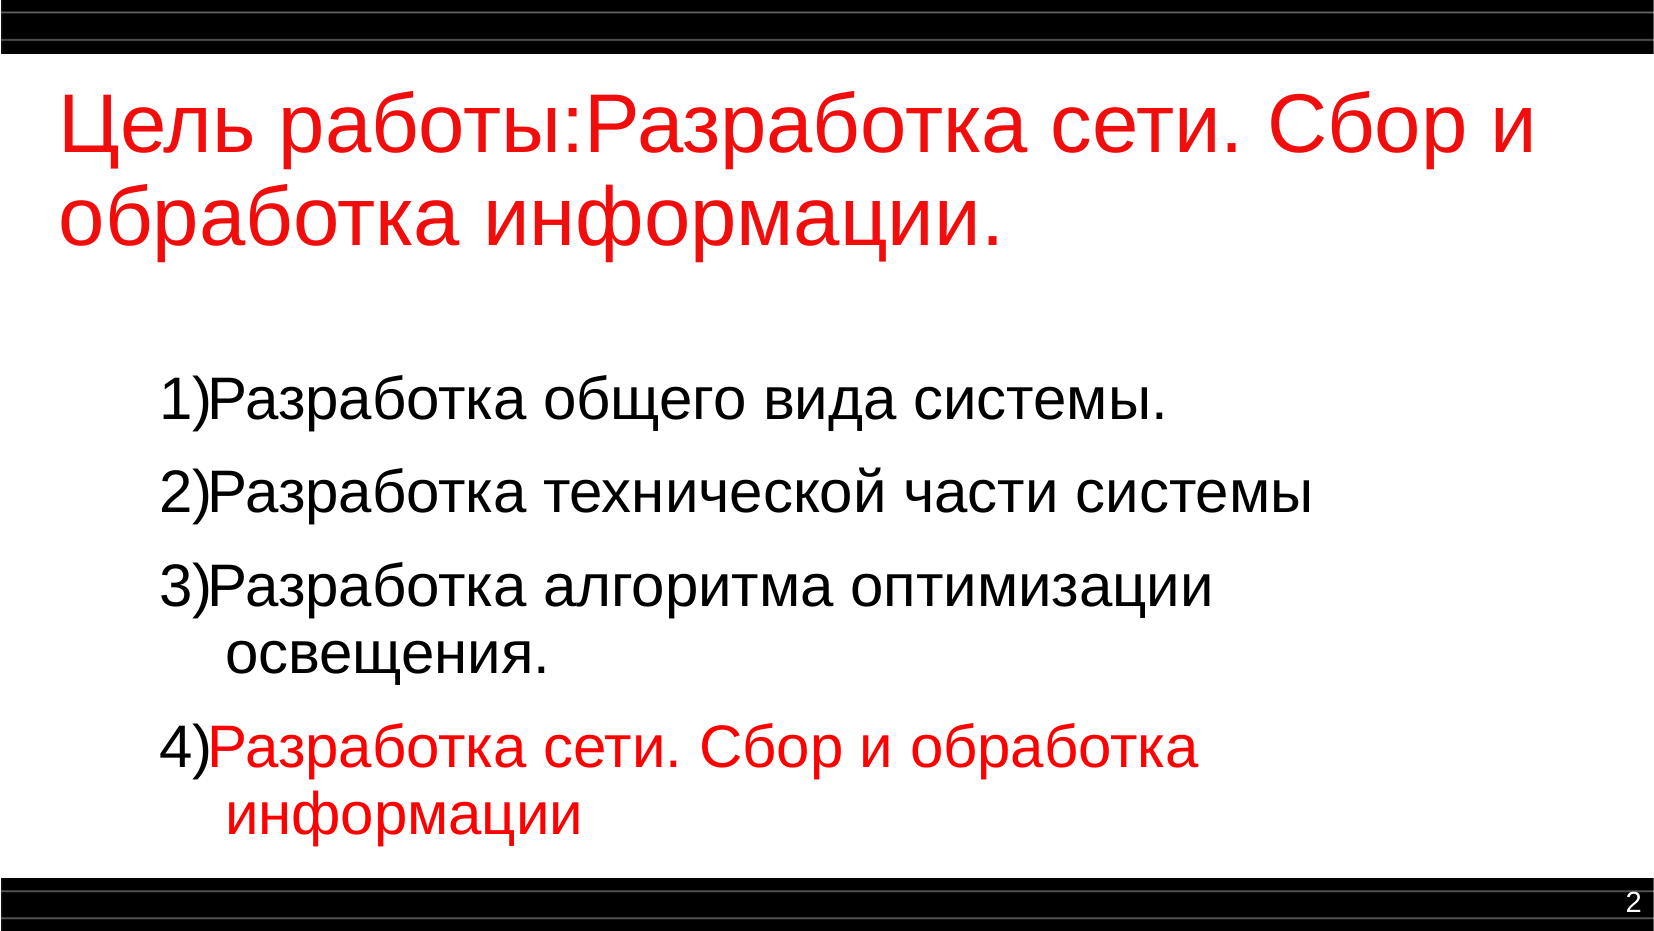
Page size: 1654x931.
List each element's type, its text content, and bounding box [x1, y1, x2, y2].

picture [1, 0, 1654, 54]
picture [1, 878, 1654, 931]
list Разработка общего вида системы. Разработка технической части системы Разработка алгоритма оптимизации освещения. Разработка сети. Сбор и обработка информации [59, 271, 1548, 851]
title Цель работы:Разработка сети. Сбор и обработка информации. [59, 77, 1548, 264]
